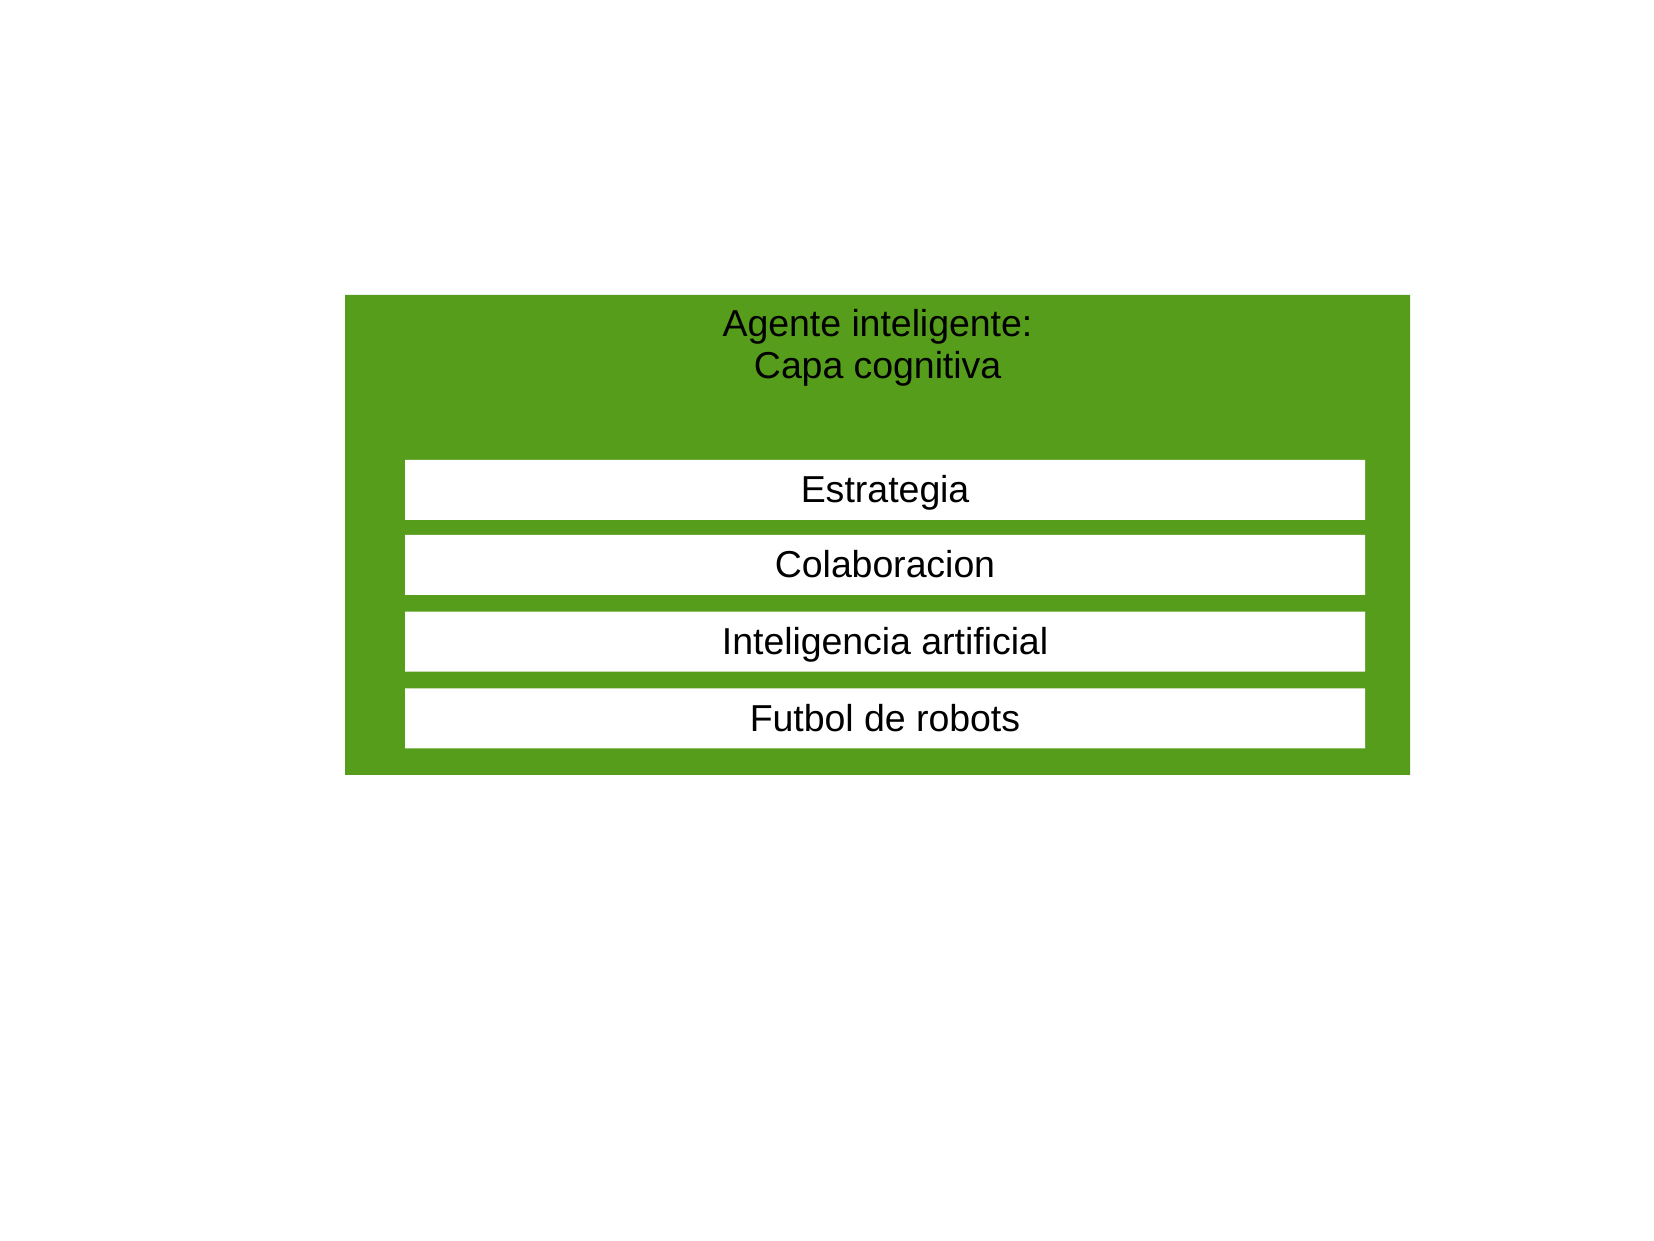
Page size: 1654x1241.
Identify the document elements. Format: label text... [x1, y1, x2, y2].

text_box Estrategia [405, 459, 1366, 520]
text_box Inteligencia artificial [405, 611, 1366, 672]
text_box Agente inteligente: Capa cognitiva [345, 294, 1411, 775]
text_box Colaboracion [405, 534, 1366, 595]
text_box Futbol de robots [405, 688, 1366, 749]
